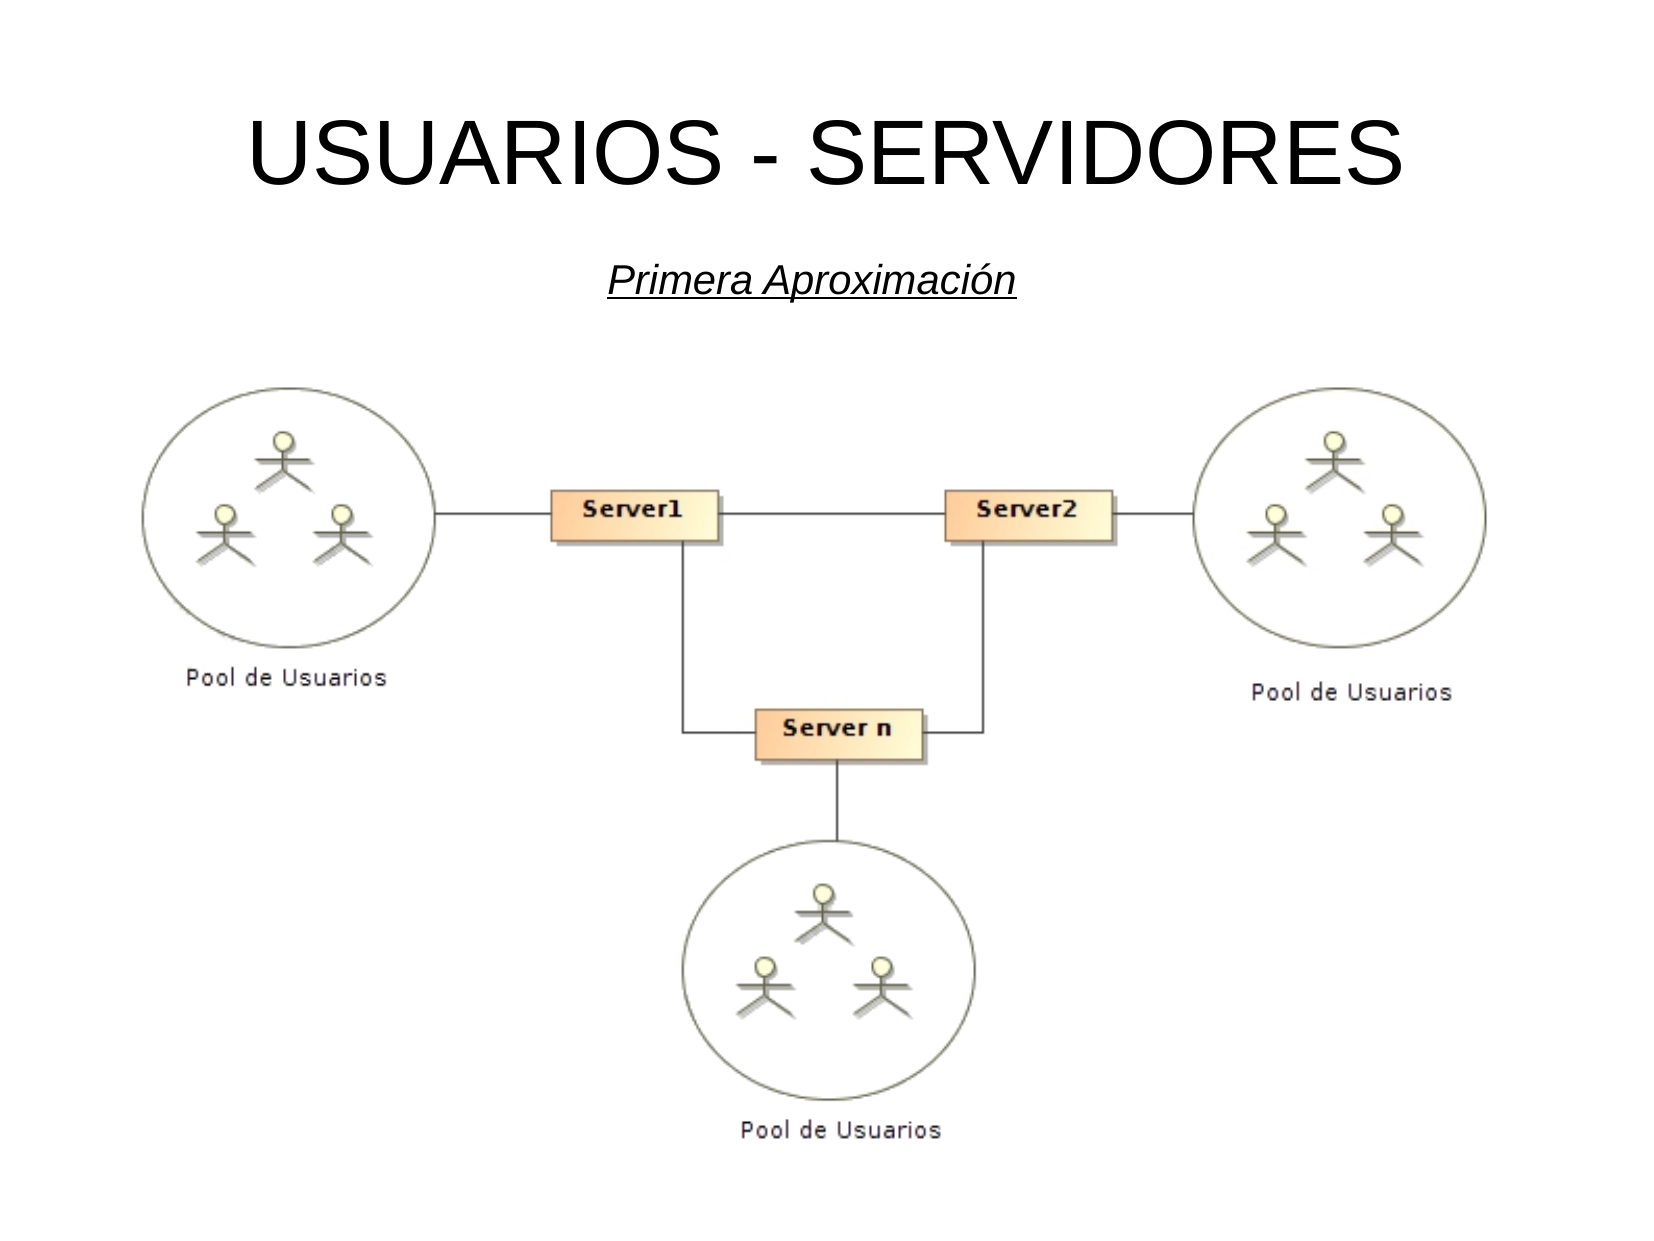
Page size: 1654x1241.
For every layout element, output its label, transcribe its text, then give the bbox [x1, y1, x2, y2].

title USUARIOS - SERVIDORES [82, 49, 1571, 257]
picture [134, 336, 1510, 1170]
title Primera Aproximación [394, 256, 1230, 304]
